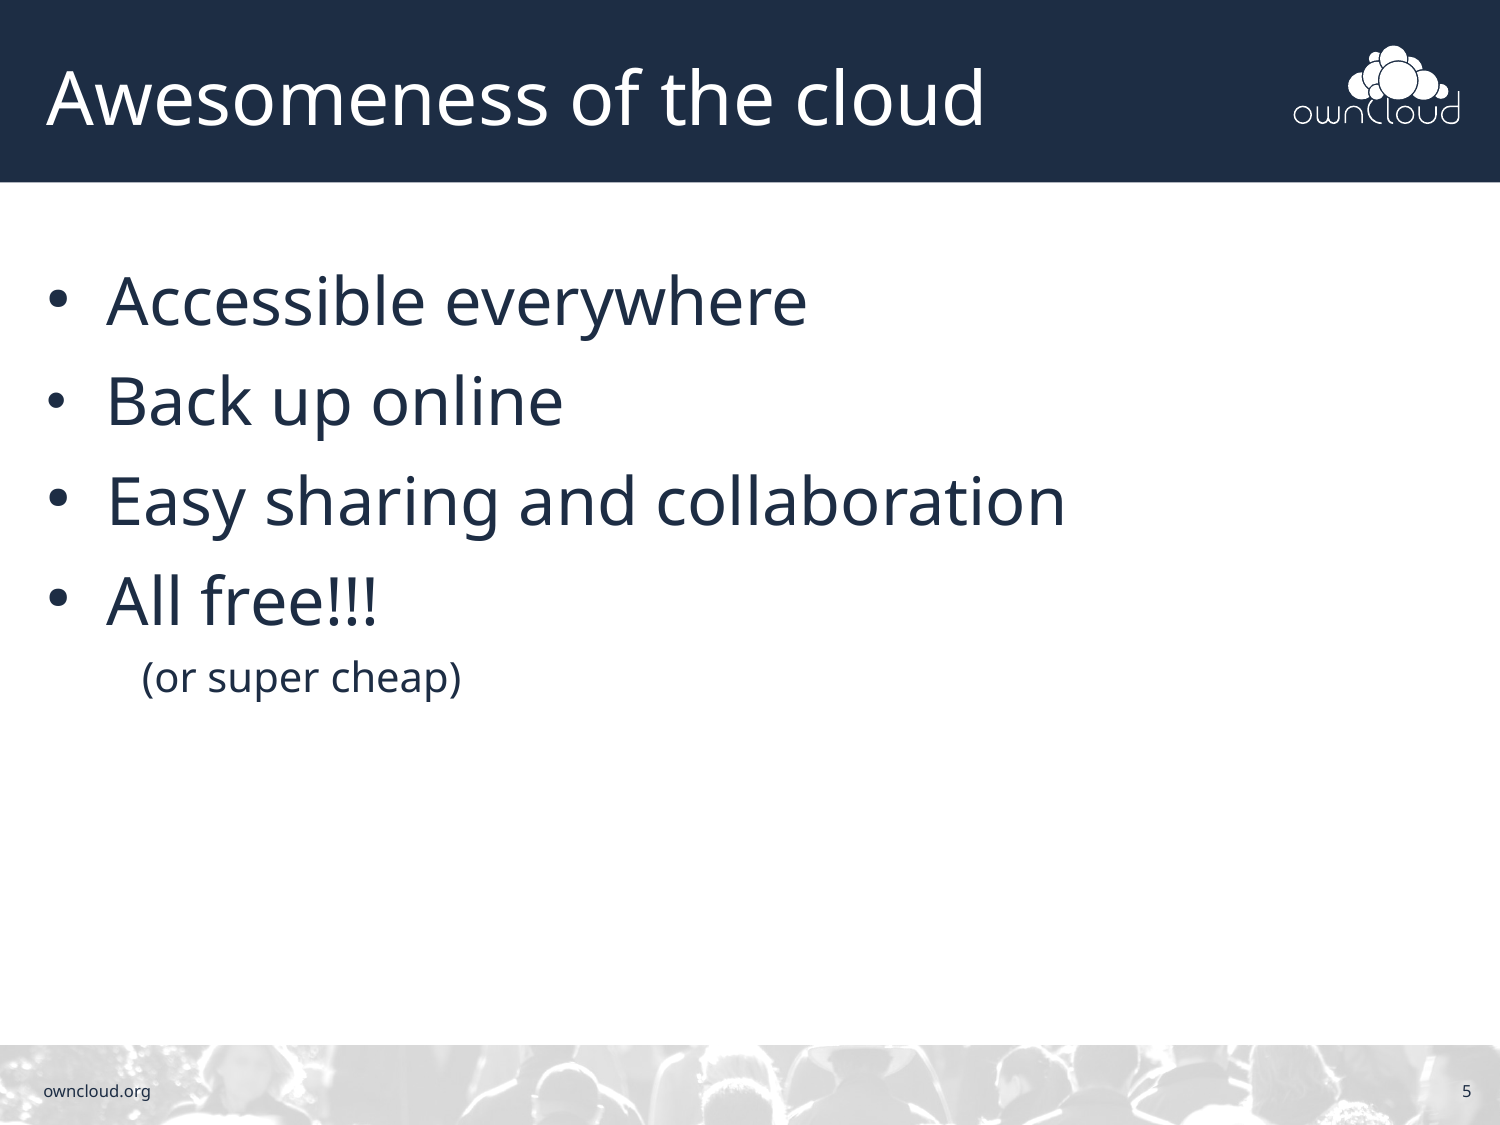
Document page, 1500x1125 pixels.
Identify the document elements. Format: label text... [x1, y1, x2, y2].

list Accessible everywhere Back up online Easy sharing and collaboration All free!!! (or super cheap) [46, 254, 1465, 1026]
picture [0, 1045, 1500, 1125]
title Awesomeness of the cloud [46, 5, 1258, 187]
